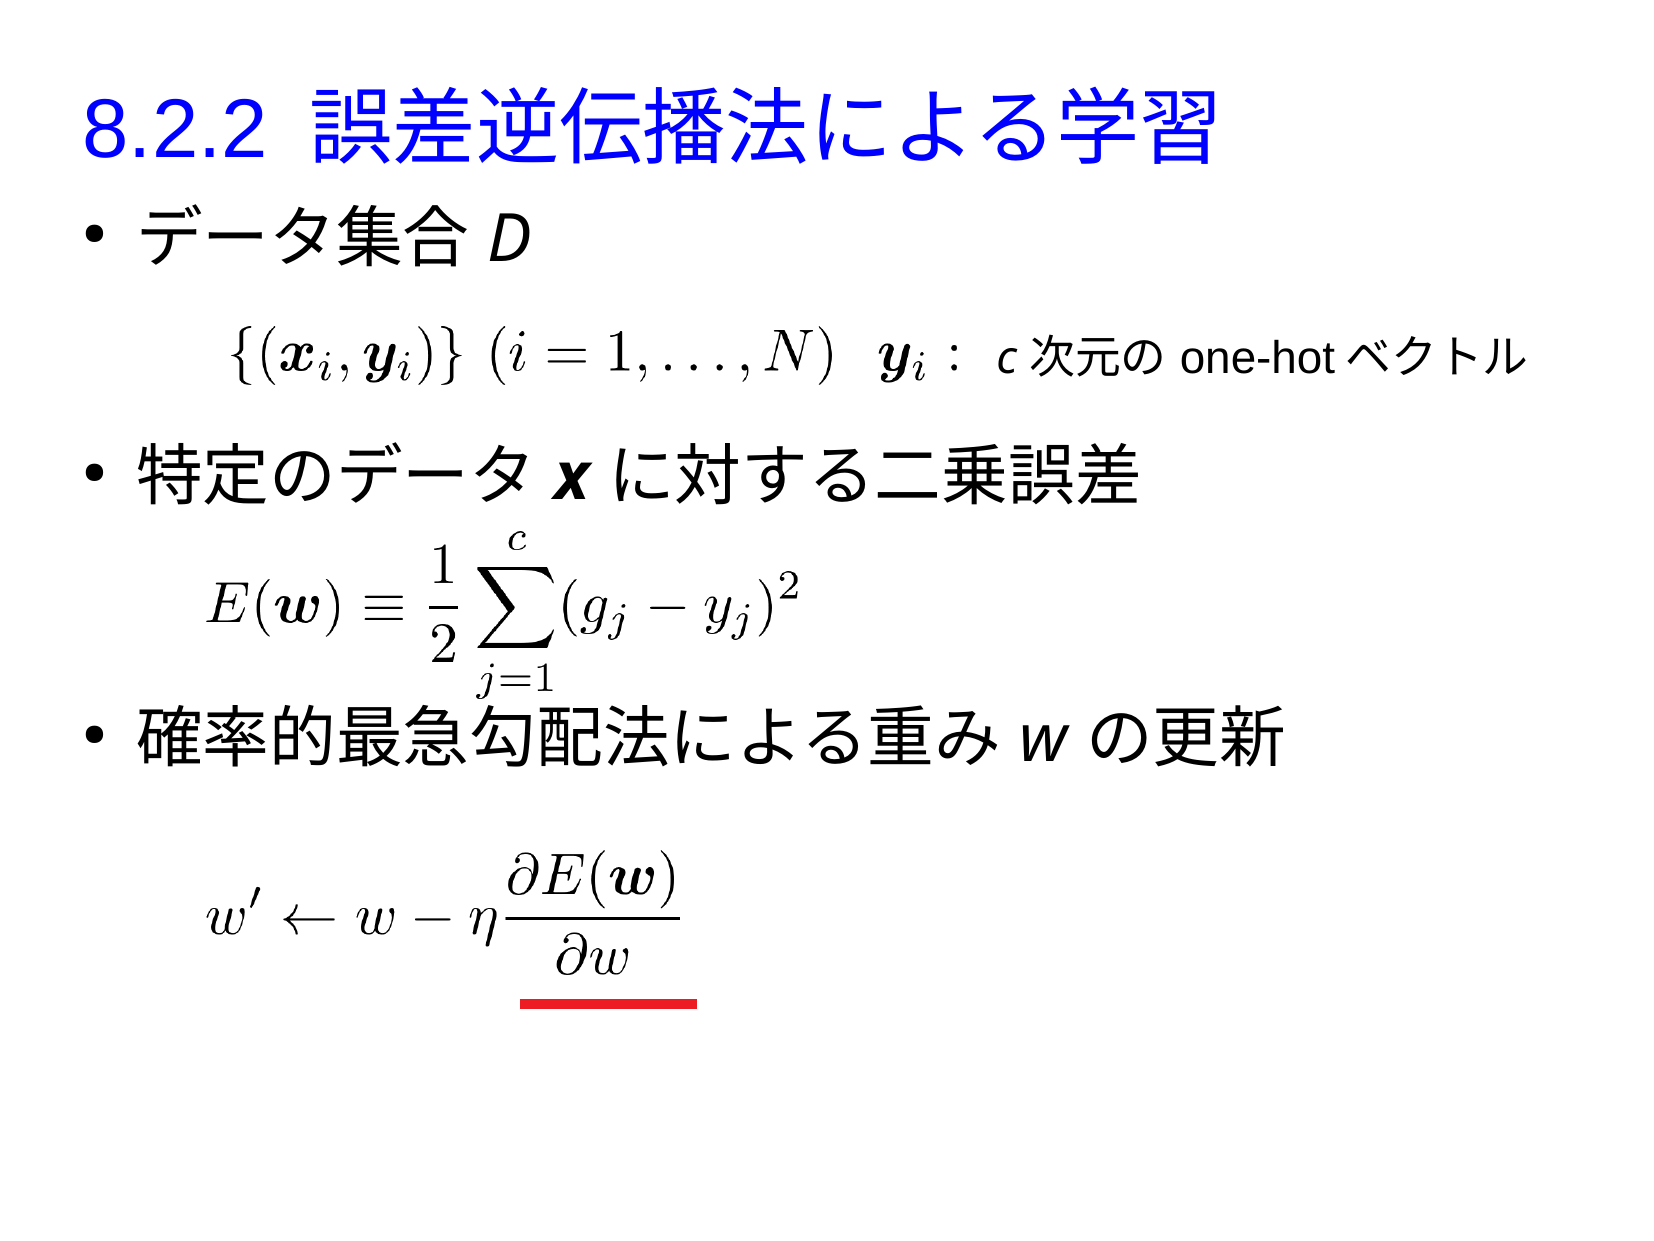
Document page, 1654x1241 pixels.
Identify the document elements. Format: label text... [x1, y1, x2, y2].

picture [230, 326, 957, 385]
picture [206, 531, 798, 699]
list データ集合D 特定のデータxに対する二乗誤差 確率的最急勾配法による重みwの更新 [65, 190, 1554, 810]
title 8.2.2 誤差逆伝播法による学習 [82, 41, 1571, 210]
picture [206, 850, 680, 975]
text_box c次元のone-hotベクトル [981, 312, 1542, 397]
